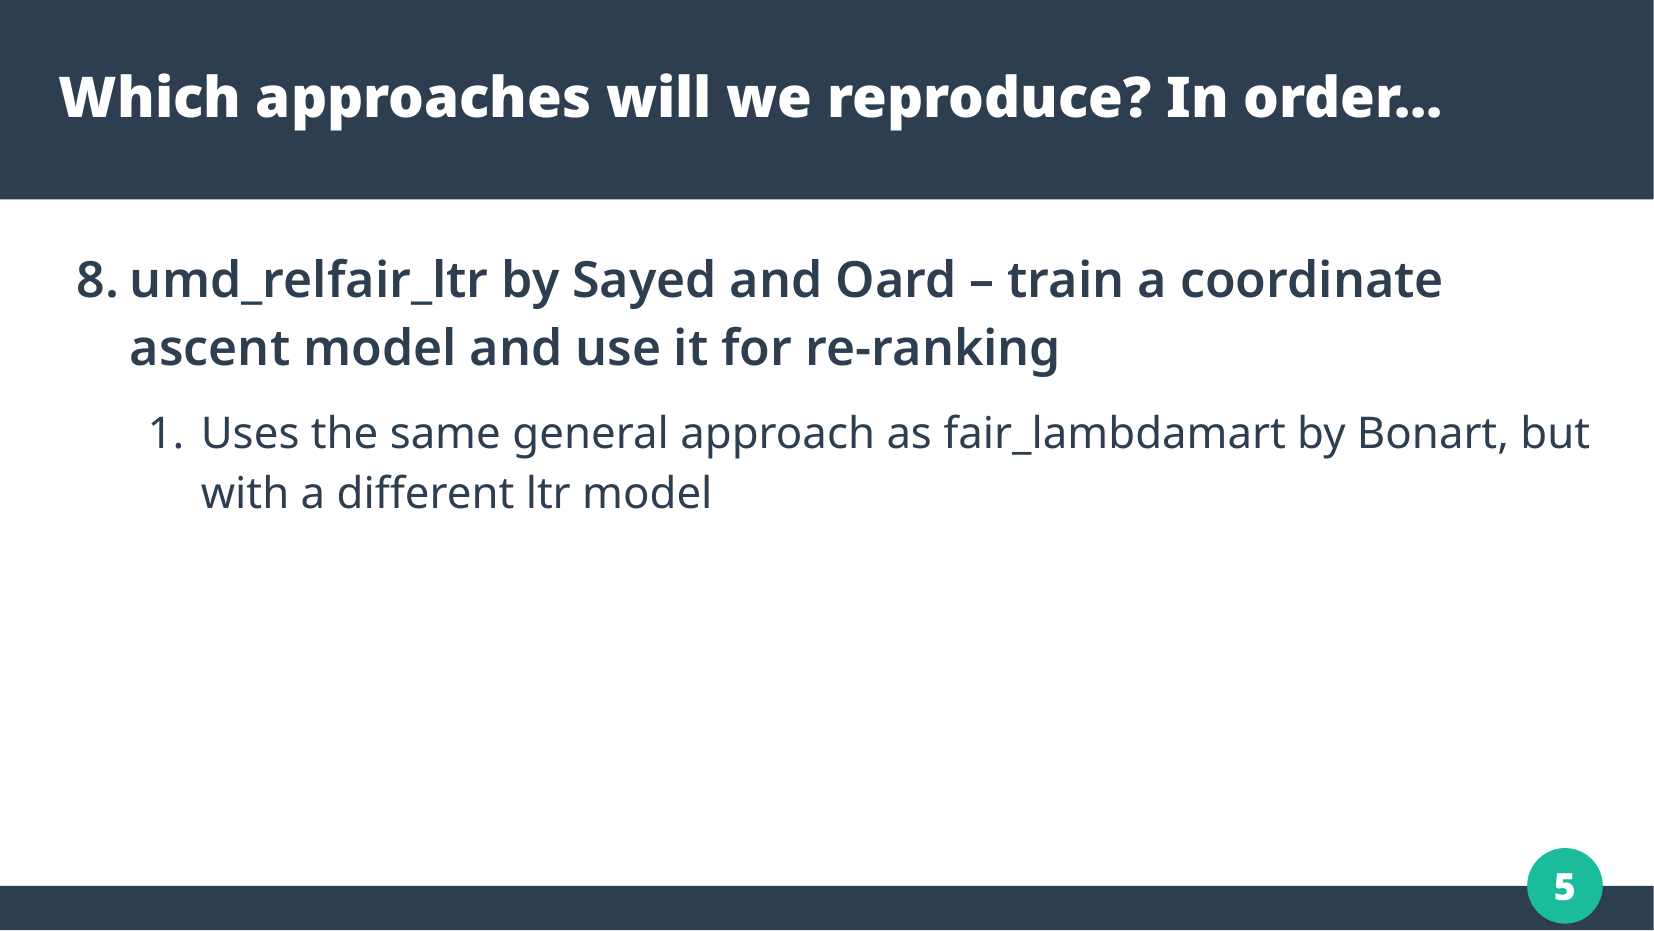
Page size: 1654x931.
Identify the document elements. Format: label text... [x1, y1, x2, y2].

title Which approaches will we reproduce? In order... [59, 37, 1595, 156]
list umd_relfair_ltr by Sayed and Oard – train a coordinate ascent model and use it for re-ranking Uses the same general approach as fair_lambdamart by Bonart, but with a different ltr model [59, 243, 1595, 864]
